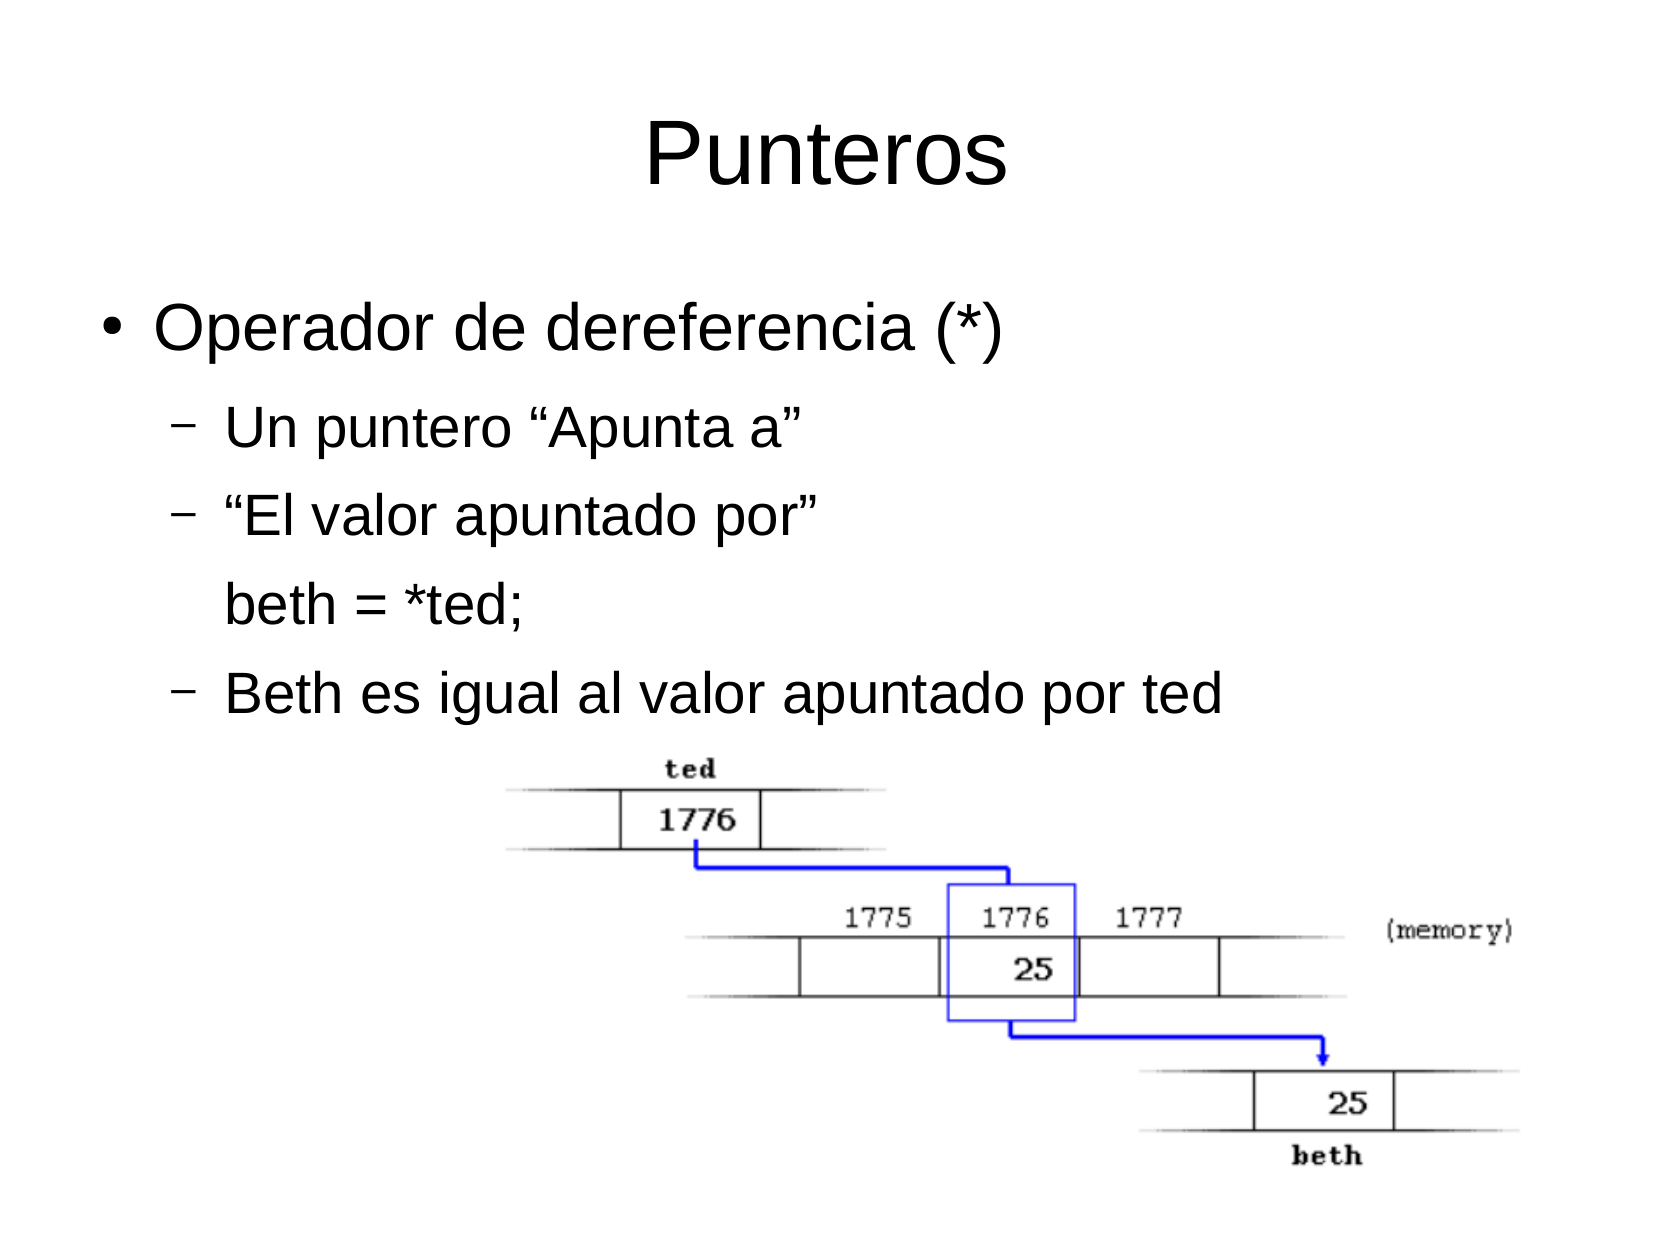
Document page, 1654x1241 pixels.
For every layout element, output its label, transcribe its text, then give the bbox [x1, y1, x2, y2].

picture [467, 744, 1550, 1182]
title Punteros [82, 49, 1571, 257]
list Operador de dereferencia (*) Un puntero “Apunta a” “El valor apuntado por” beth = *ted; Beth es igual al valor apuntado por ted [82, 290, 1571, 1010]
